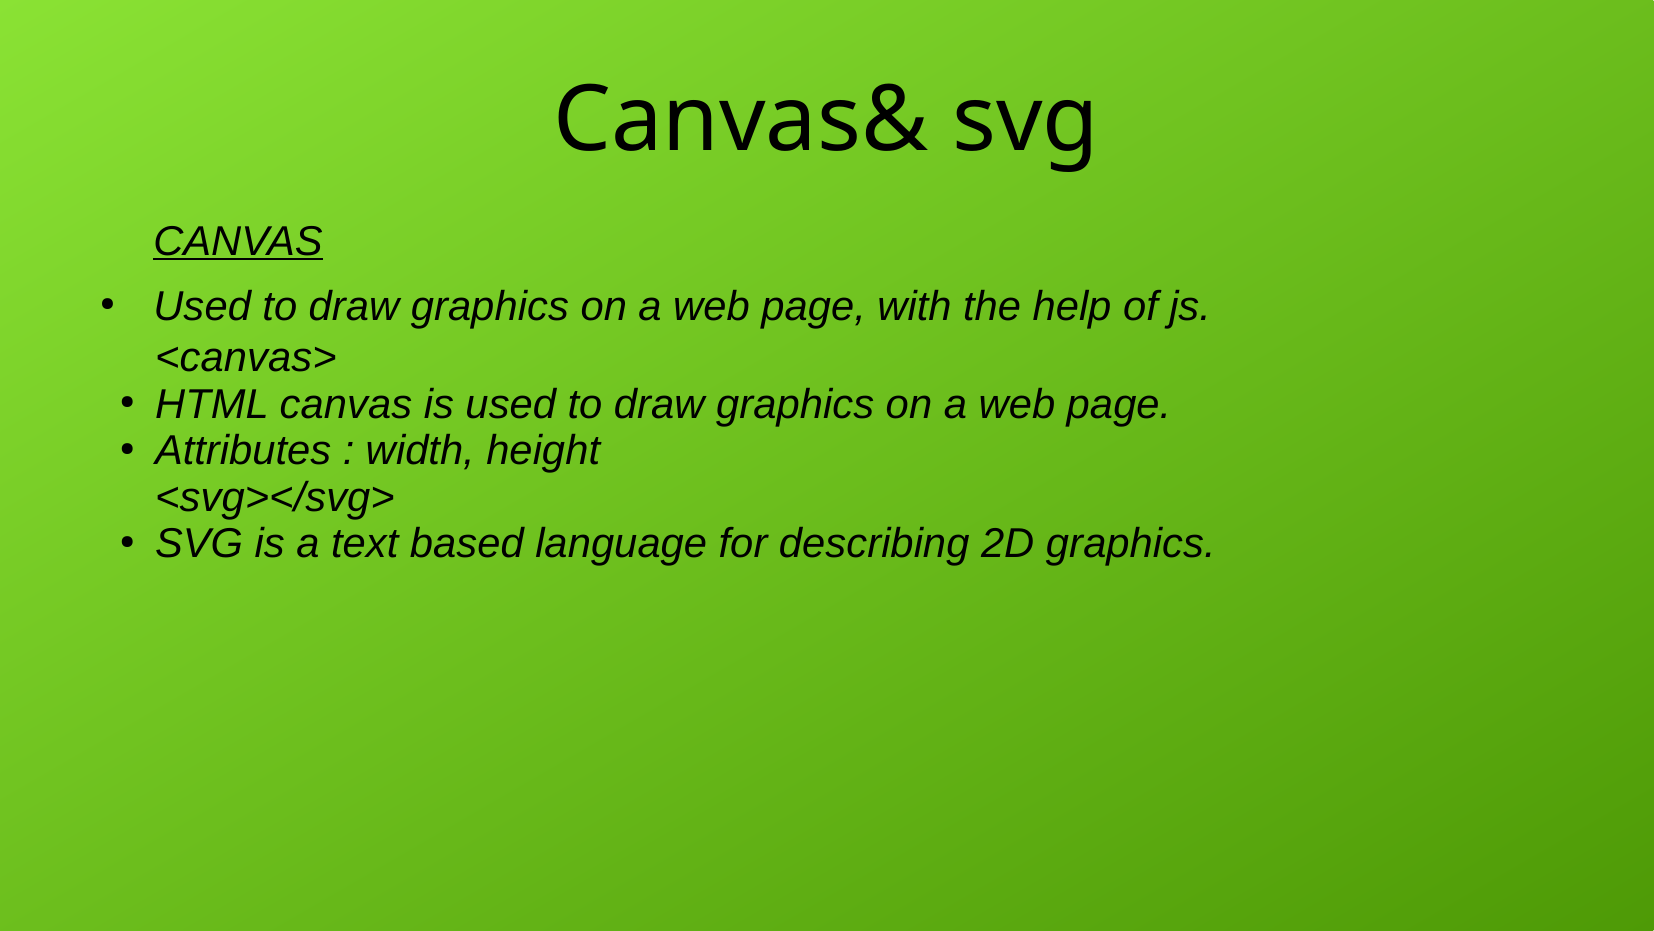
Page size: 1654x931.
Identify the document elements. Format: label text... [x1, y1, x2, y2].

list CANVAS Used to draw graphics on a web page, with the help of js. [82, 217, 1571, 757]
title Canvas& svg [82, 36, 1571, 193]
text_box <canvas> HTML canvas is used to draw graphics on a web page. Attributes : width, height <svg></svg> SVG is a text based language for describing 2D graphics. [105, 326, 1458, 781]
